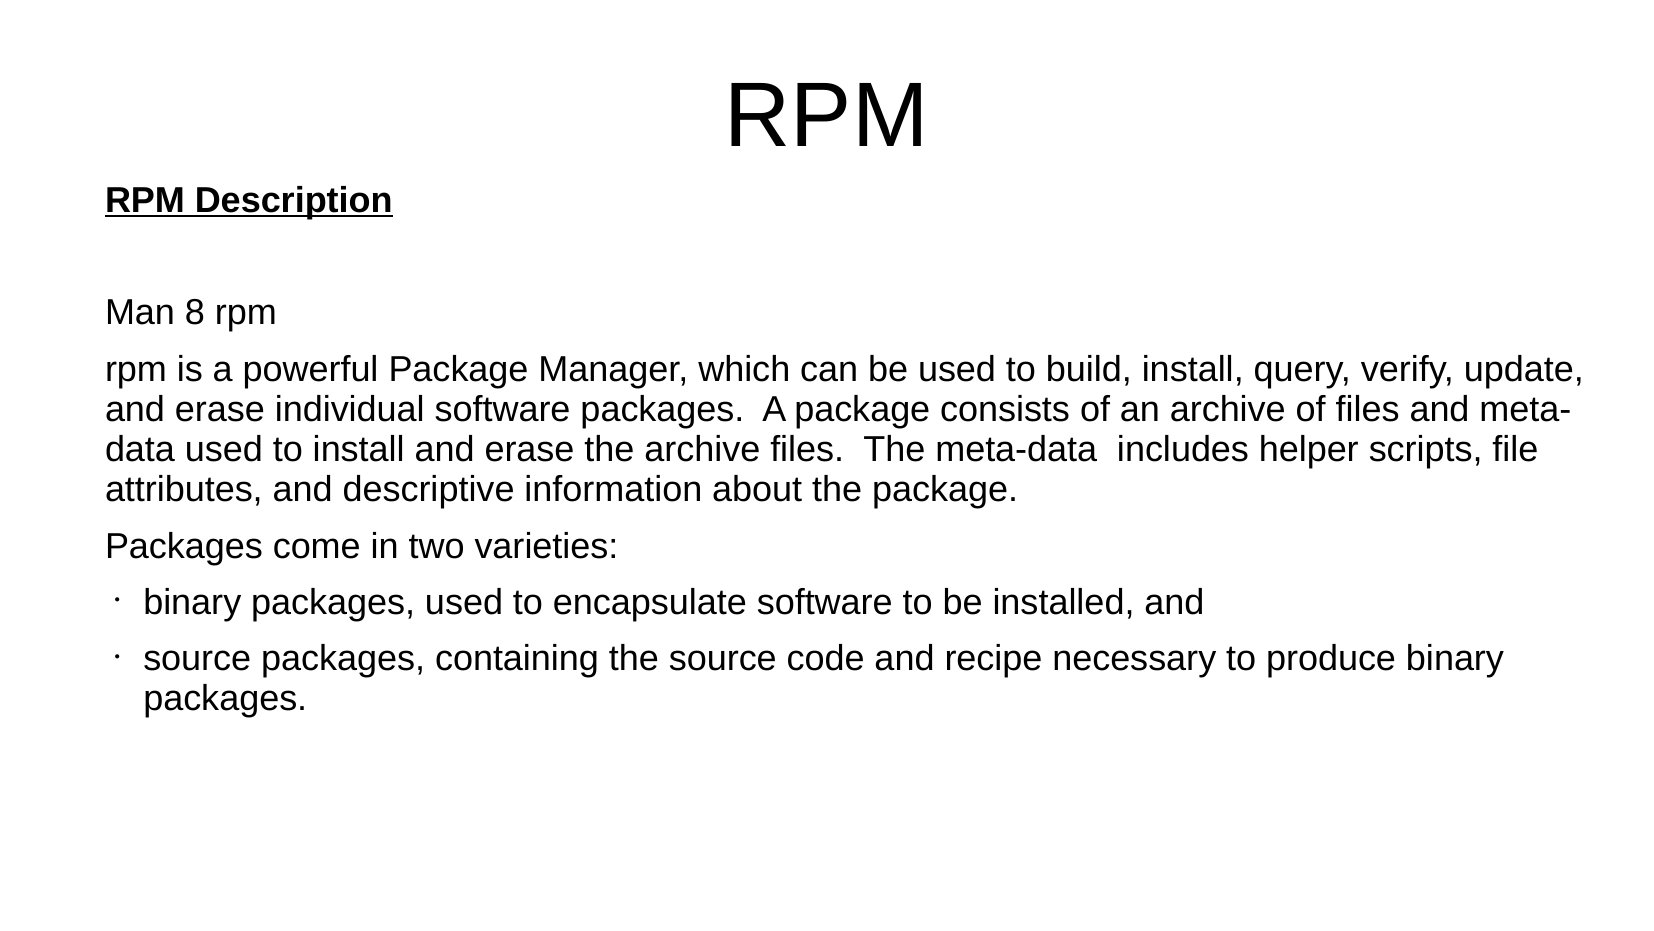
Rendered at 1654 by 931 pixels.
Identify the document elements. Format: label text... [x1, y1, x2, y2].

list RPM Description Man 8 rpm rpm is a powerful Package Manager, which can be used to build, install, query, verify, update, and erase individual software packages. A package consists of an archive of files and meta-data used to install and erase the archive files. The meta-data includes helper scripts, file attributes, and descriptive information about the package. Packages come in two varieties: binary packages, used to encapsulate software to be installed, and source packages, containing the source code and recipe necessary to produce binary packages. [105, 180, 1594, 720]
title RPM [82, 37, 1571, 193]
